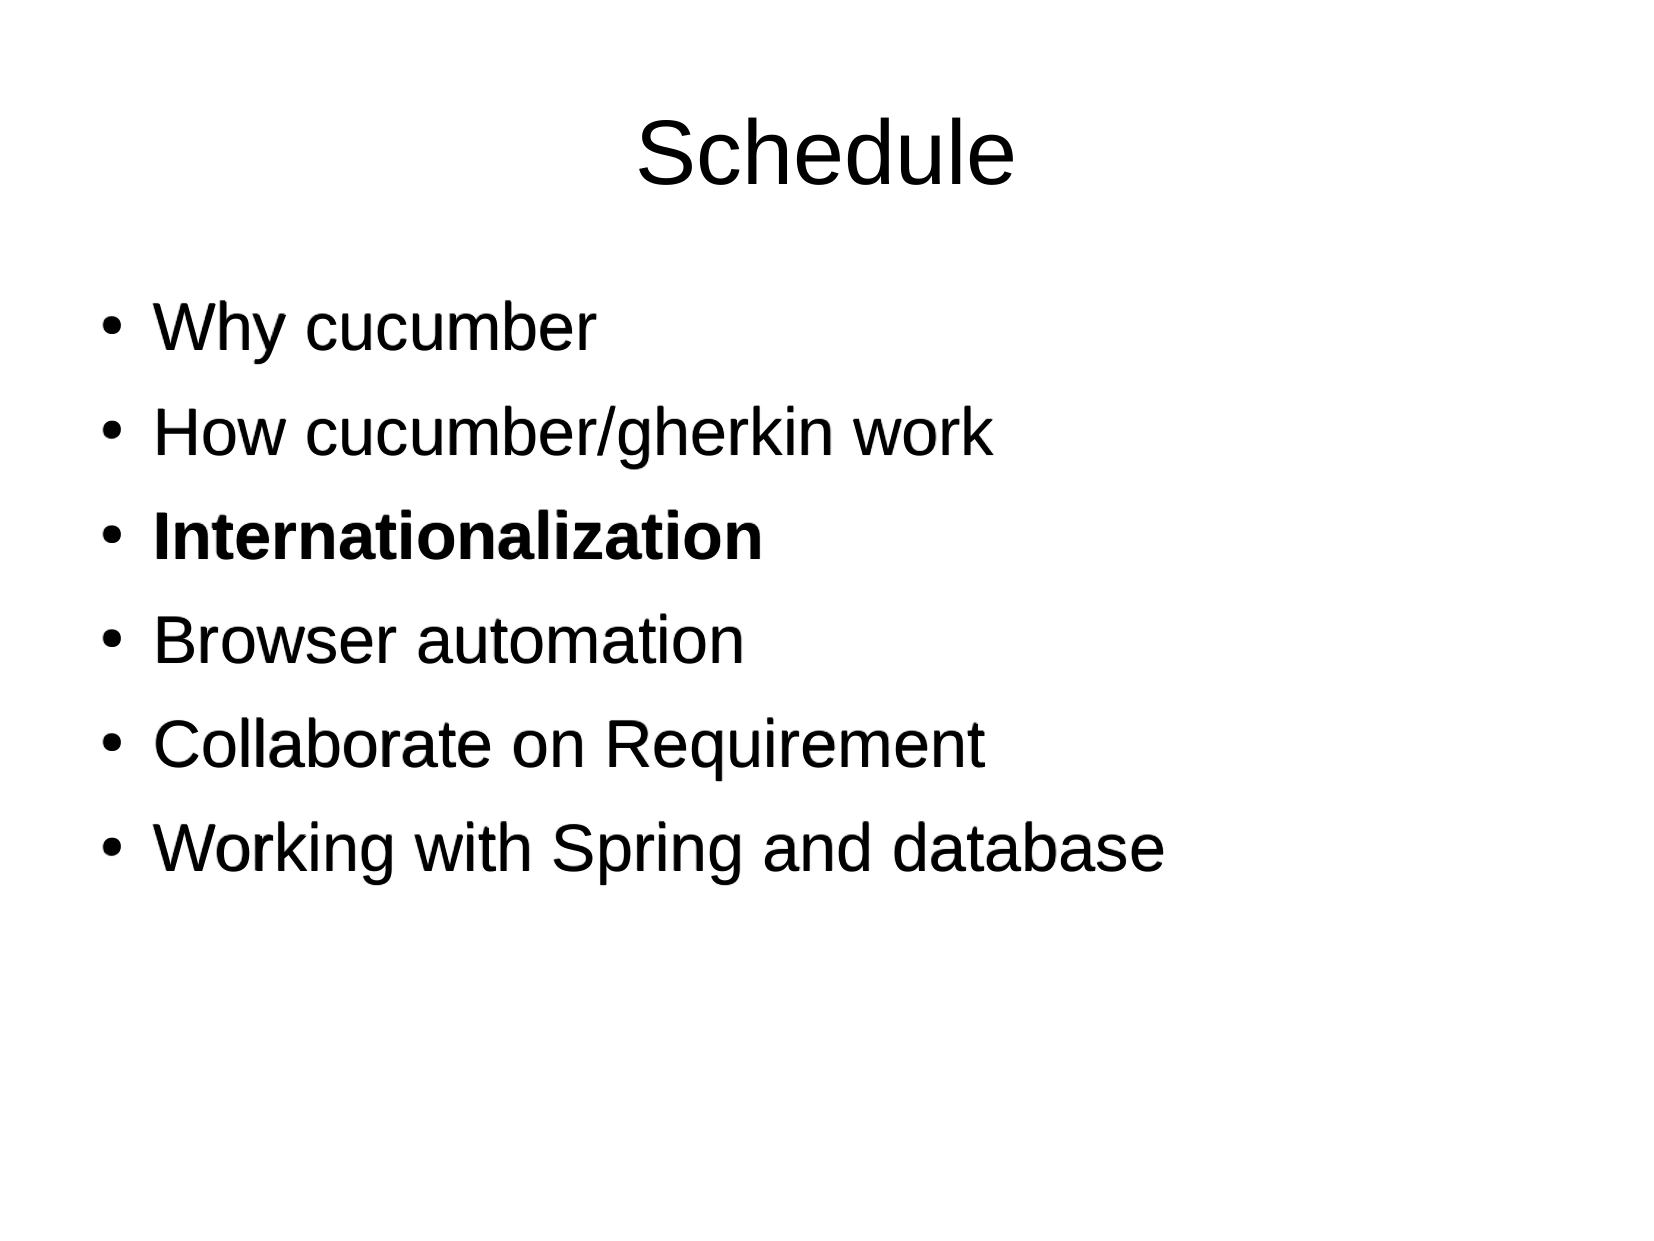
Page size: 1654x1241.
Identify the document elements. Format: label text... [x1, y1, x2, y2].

title Schedule [82, 49, 1571, 257]
list Why cucumber How cucumber/gherkin work Internationalization Browser automation Collaborate on Requirement Working with Spring and database [82, 290, 1571, 1010]
